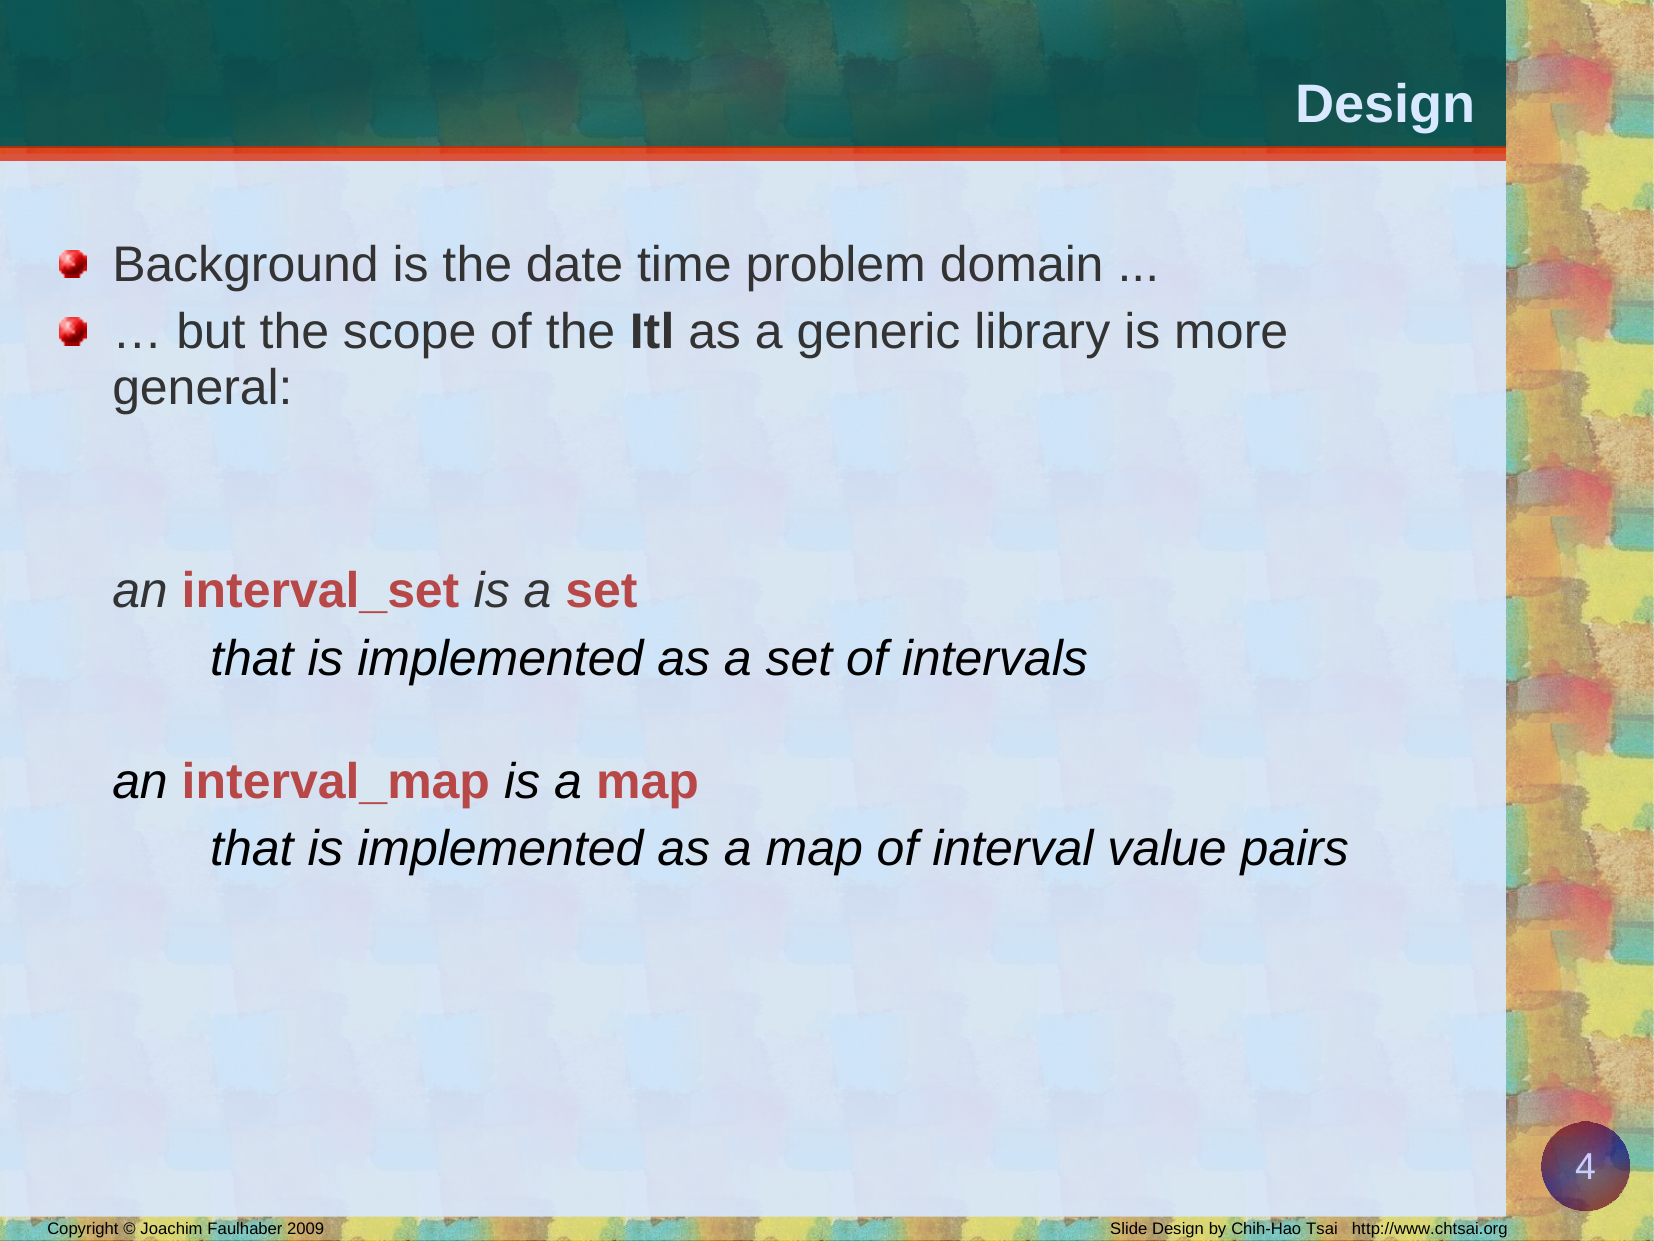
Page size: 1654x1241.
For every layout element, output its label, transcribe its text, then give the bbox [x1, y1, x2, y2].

title Design [29, 59, 1477, 148]
list Background is the date time problem domain ... … but the scope of the Itl as a generic library is more general: an interval_set is a set that is implemented as a set of intervals an interval_map is a map that is implemented as a map of interval value pairs [59, 236, 1418, 1182]
